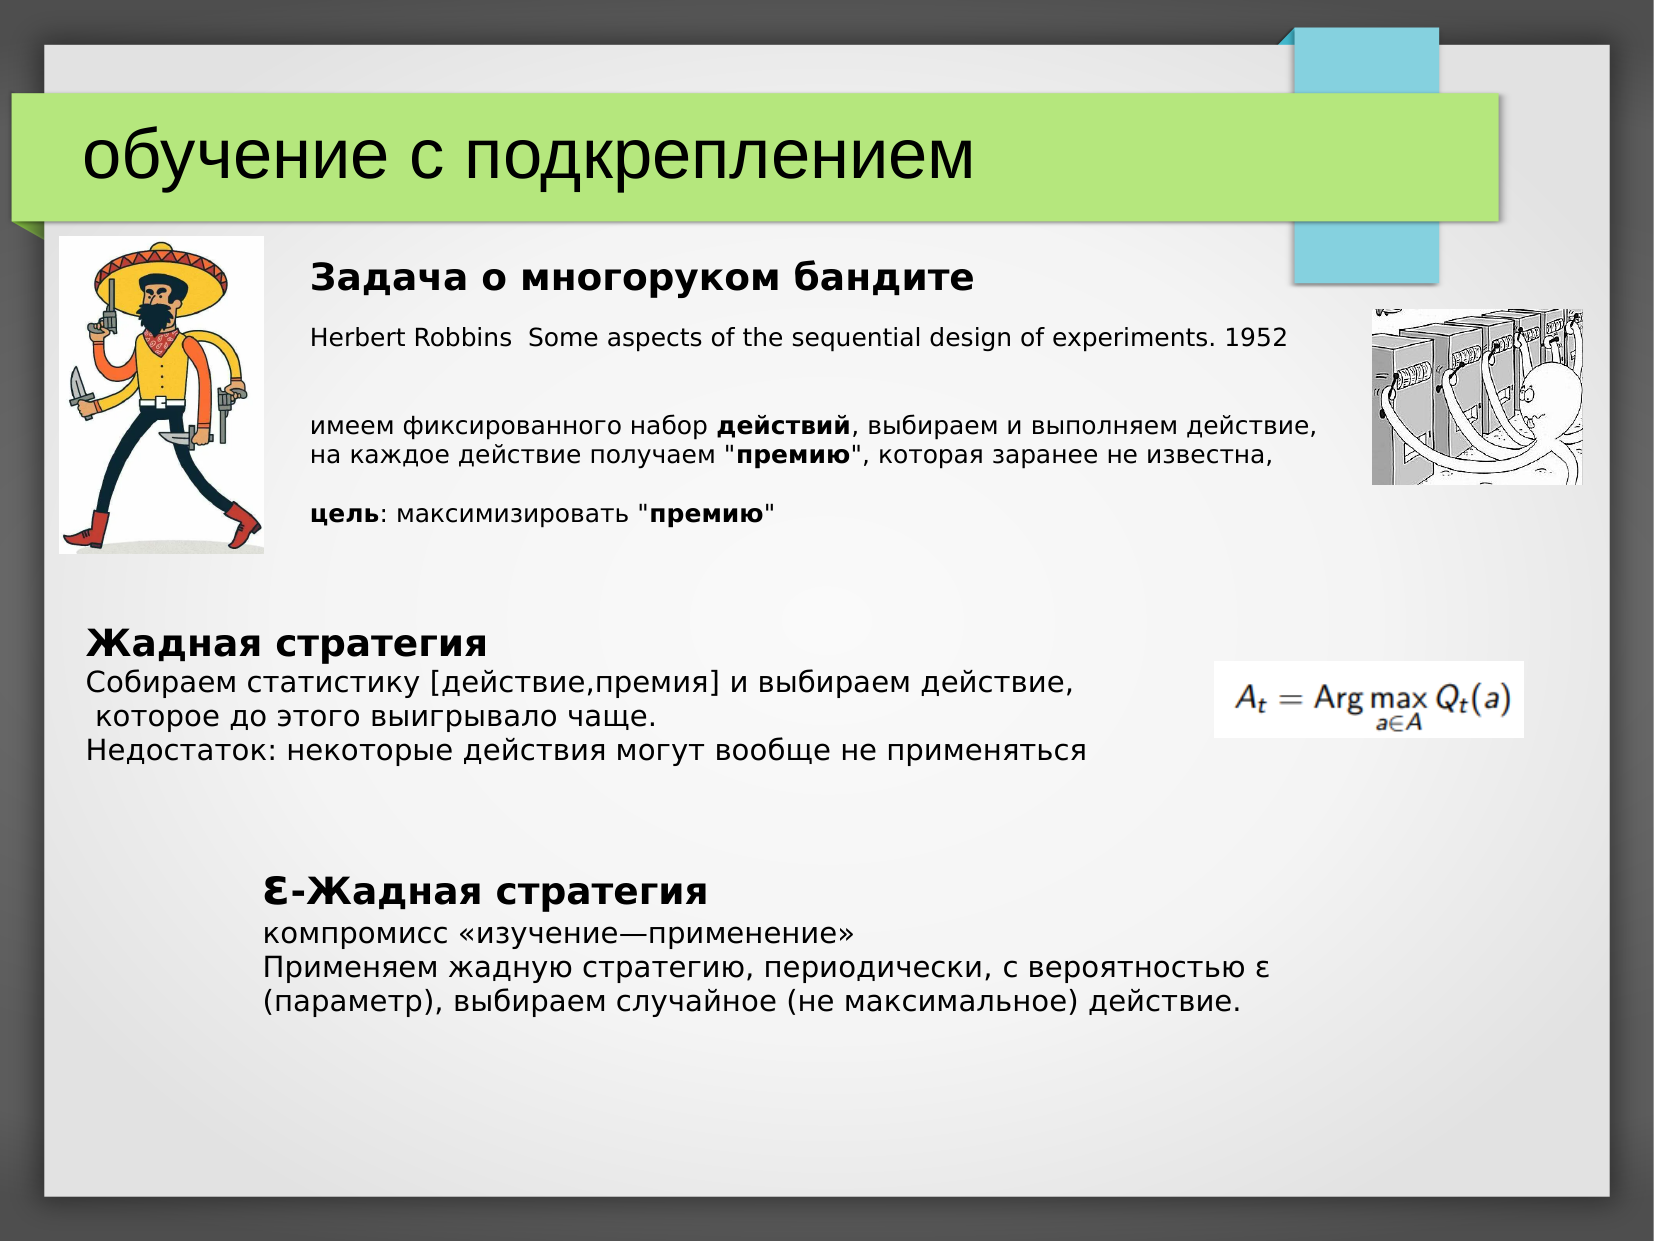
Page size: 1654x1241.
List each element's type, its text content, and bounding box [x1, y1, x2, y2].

picture [0, 0, 1654, 1241]
title обучение с подкреплением [82, 94, 1264, 213]
text_box Задача о многоруком бандите Herbert Robbins Some aspects of the sequential design of experiments. 1952 имеем фиксированного набор действий, выбираем и выполняем действие, на каждое действие получаем "премию", которая заранее не известна, цель: максимизировать "премию" [295, 248, 1406, 560]
text_box ε-Жадная стратегия компромисс «изучение—применение» Применяем жадную стратегию, периодически, с вероятностью ε (параметр), выбираем случайное (не максимальное) действие. [248, 850, 1418, 1061]
text_box Жадная стратегия Собираем статистику [действие,премия] и выбираем действие, которое до этого выигрывало чаще. Недостаток: некоторые действия могут вообще не применяться [70, 614, 1212, 776]
